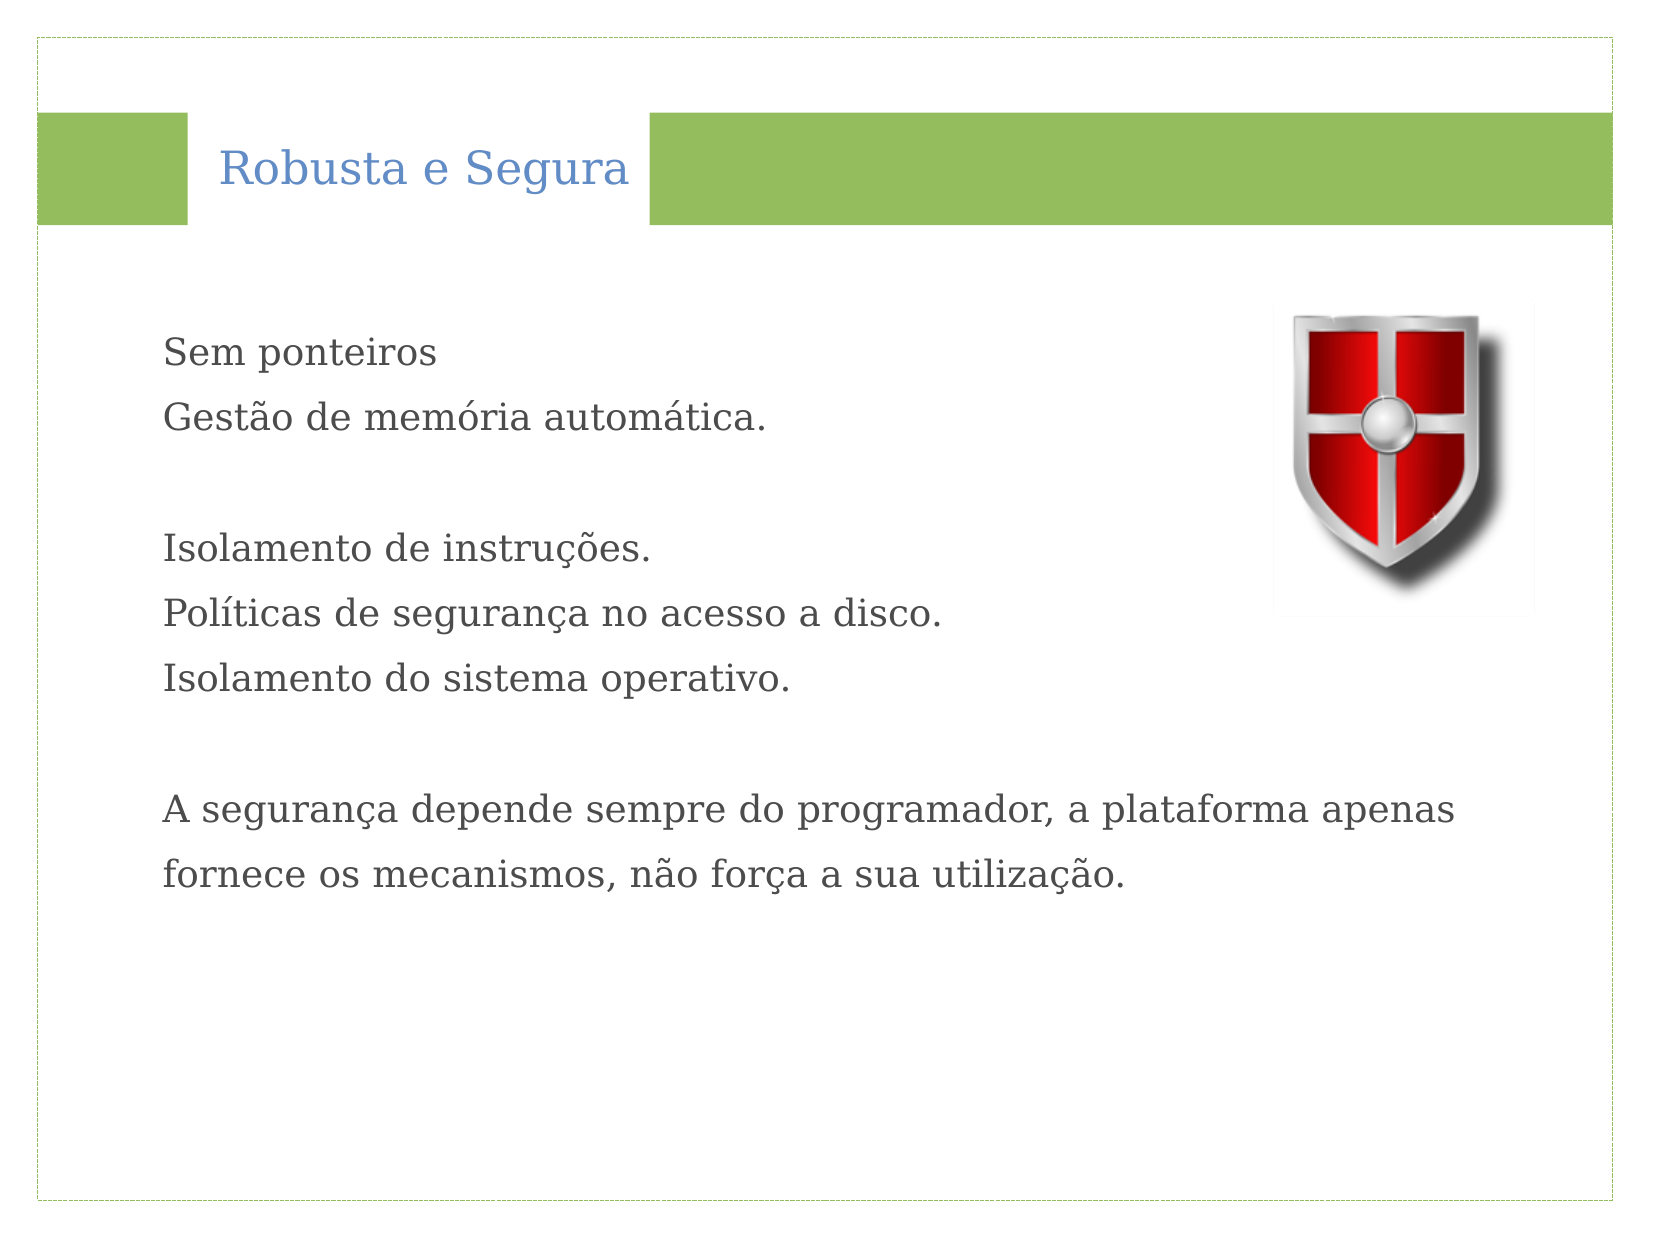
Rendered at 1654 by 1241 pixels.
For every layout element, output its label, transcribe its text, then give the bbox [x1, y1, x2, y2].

text_box Sem ponteiros Gestão de memória automática. Isolamento de instruções. Políticas de segurança no acesso a disco. Isolamento do sistema operativo. A segurança depende sempre do programador, a plataforma apenas fornece os mecanismos, não força a sua utilização. [147, 301, 1595, 916]
picture [1251, 236, 1536, 647]
text_box Robusta e Segura [203, 134, 647, 203]
text_box [649, 112, 1613, 226]
text_box [37, 112, 188, 226]
